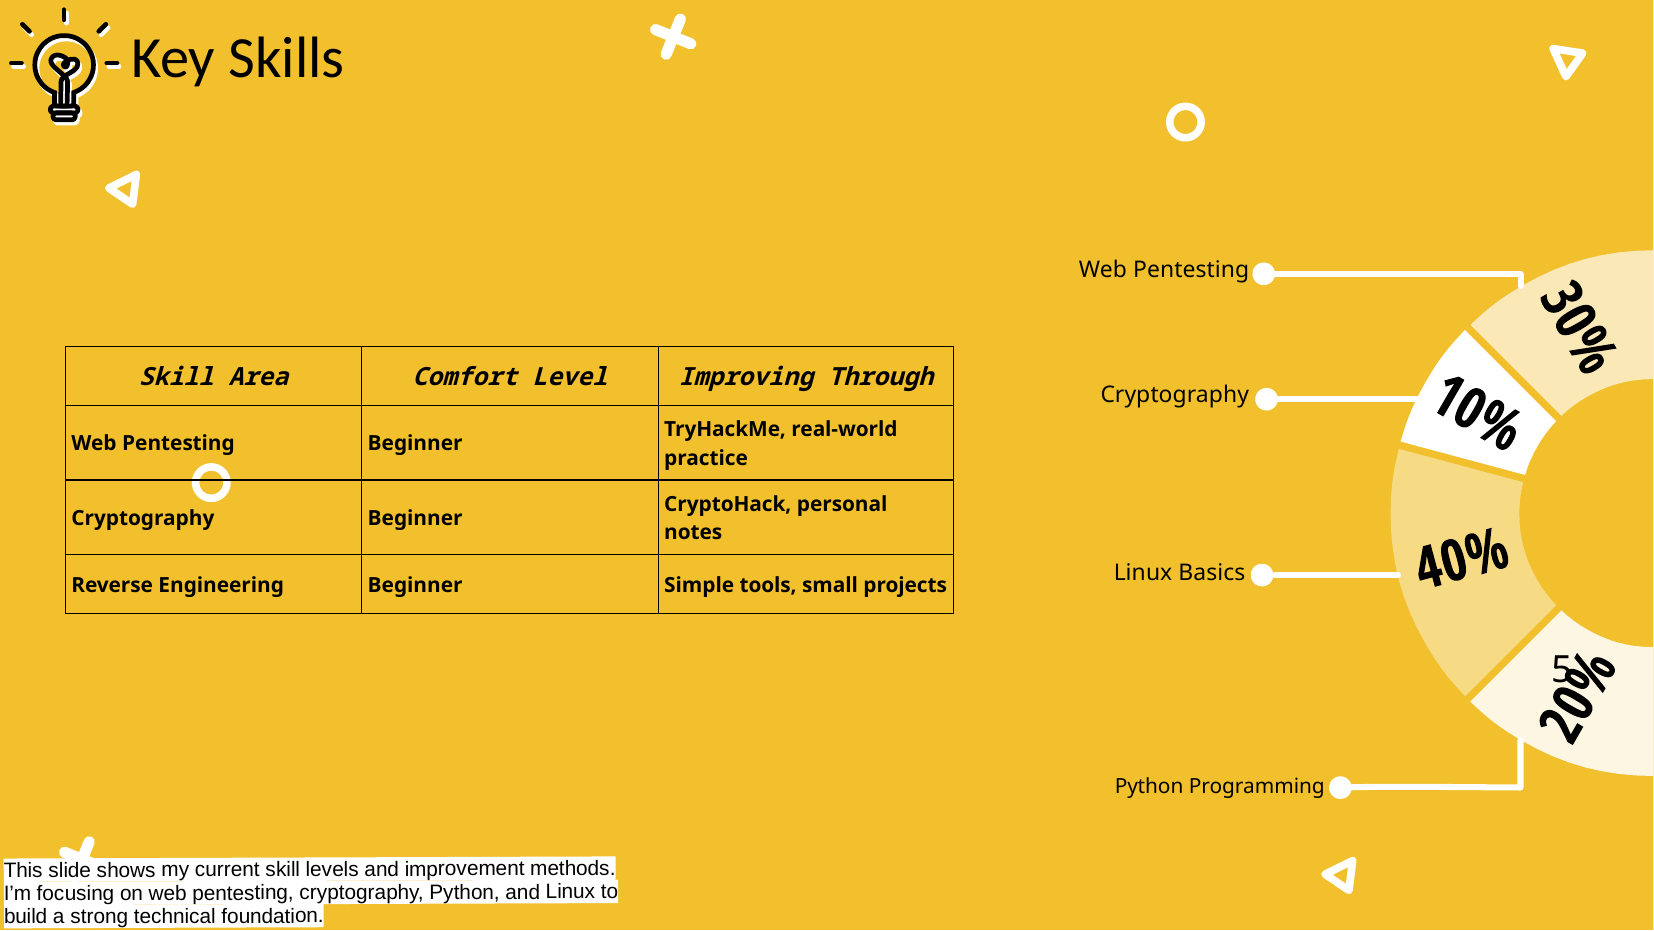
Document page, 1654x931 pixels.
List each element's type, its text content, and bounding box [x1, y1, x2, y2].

title Key Skills [131, 22, 577, 103]
table_cell Cryptography [66, 481, 361, 554]
text_box [1340, 776, 1352, 799]
table_cell Beginner [362, 406, 658, 479]
text_box [1564, 652, 1615, 694]
text_box Web Pentesting [736, 206, 1250, 331]
table_cell Reverse Engineering [66, 555, 361, 613]
text_box [1400, 329, 1557, 475]
text_box Cryptography [694, 331, 1250, 457]
table_cell Web Pentesting [66, 406, 361, 479]
text_box Linux Basics [690, 537, 1246, 663]
text_box [1255, 387, 1278, 411]
table_cell CryptoHack, personal notes [659, 481, 953, 554]
table_cell Simple tools, small projects [659, 555, 953, 613]
text_box [1553, 687, 1593, 718]
table_header Comfort Level [362, 347, 658, 405]
text_box This slide shows my current skill levels and improvement methods. I’m focusing on web pentesting, cryptography, Python, and Linux to build a strong technical foundation. [0, 848, 638, 931]
table_cell TryHackMe, real-world practice [659, 406, 953, 479]
text_box [1250, 563, 1274, 587]
table_cell Beginner [362, 555, 658, 613]
text_box 5 [1470, 610, 1654, 776]
table_header Skill Area [66, 347, 361, 405]
text_box Python Programming [1099, 763, 1340, 807]
text_box [1390, 448, 1557, 697]
text_box [1539, 709, 1584, 746]
text_box [1252, 262, 1276, 286]
table_cell Beginner [362, 481, 658, 554]
table_header Improving Through [659, 347, 953, 405]
text_box [1470, 250, 1654, 416]
